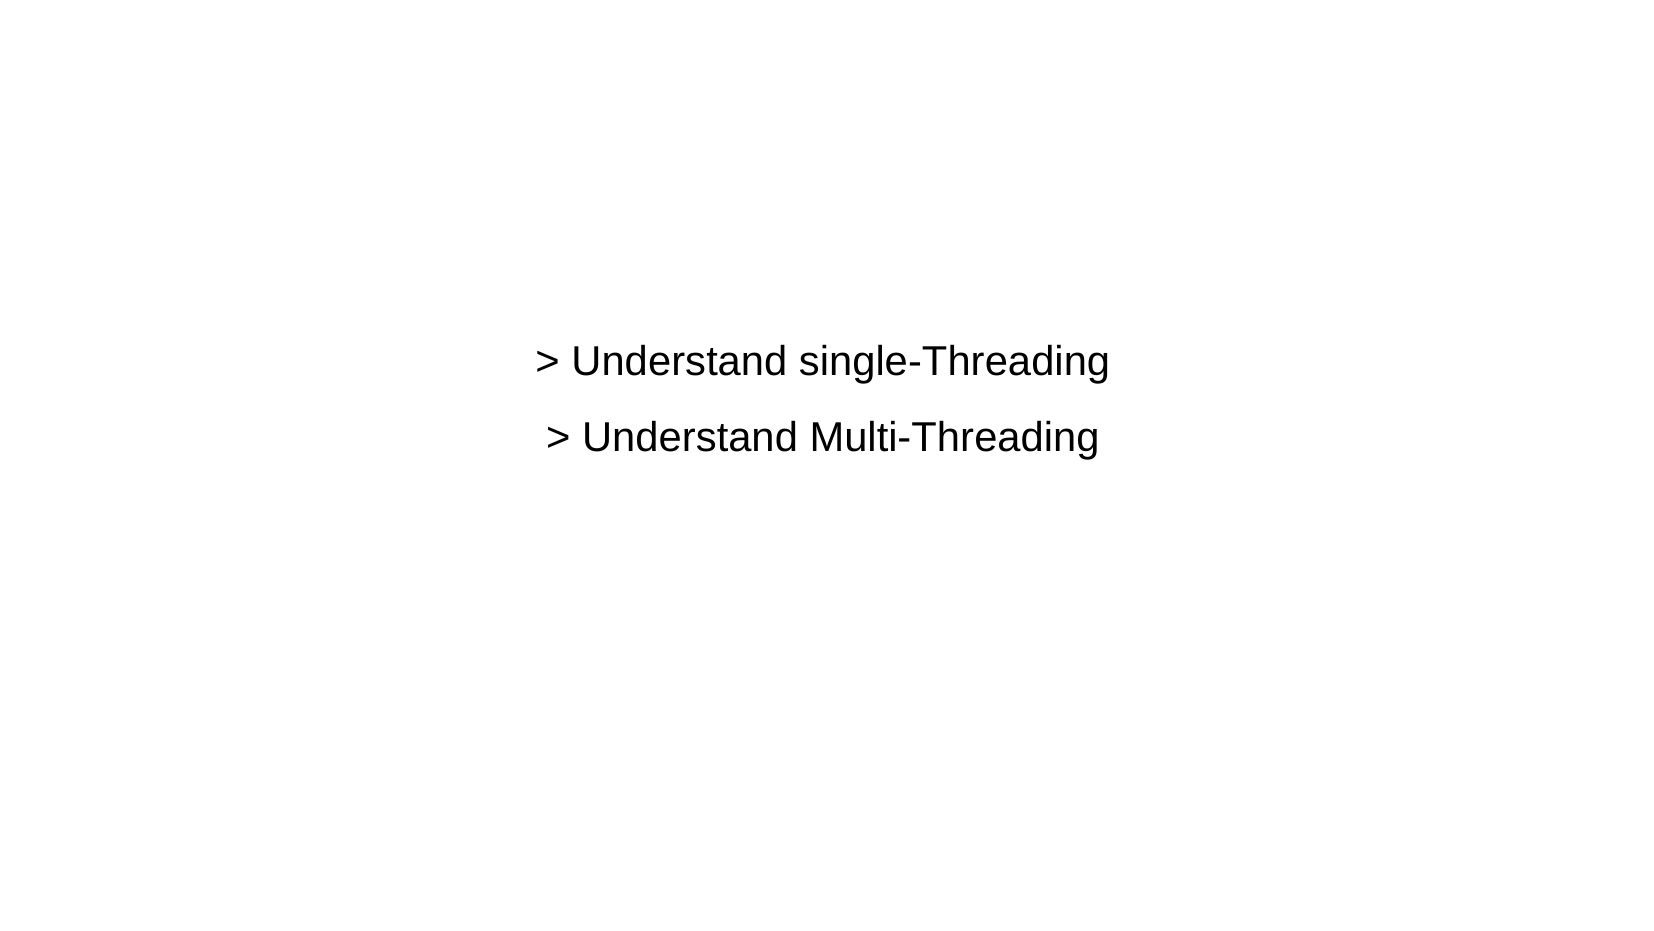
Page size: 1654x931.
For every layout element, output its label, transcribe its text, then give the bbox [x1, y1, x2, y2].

list > Understand single-Threading > Understand Multi-Threading [49, 337, 1538, 877]
